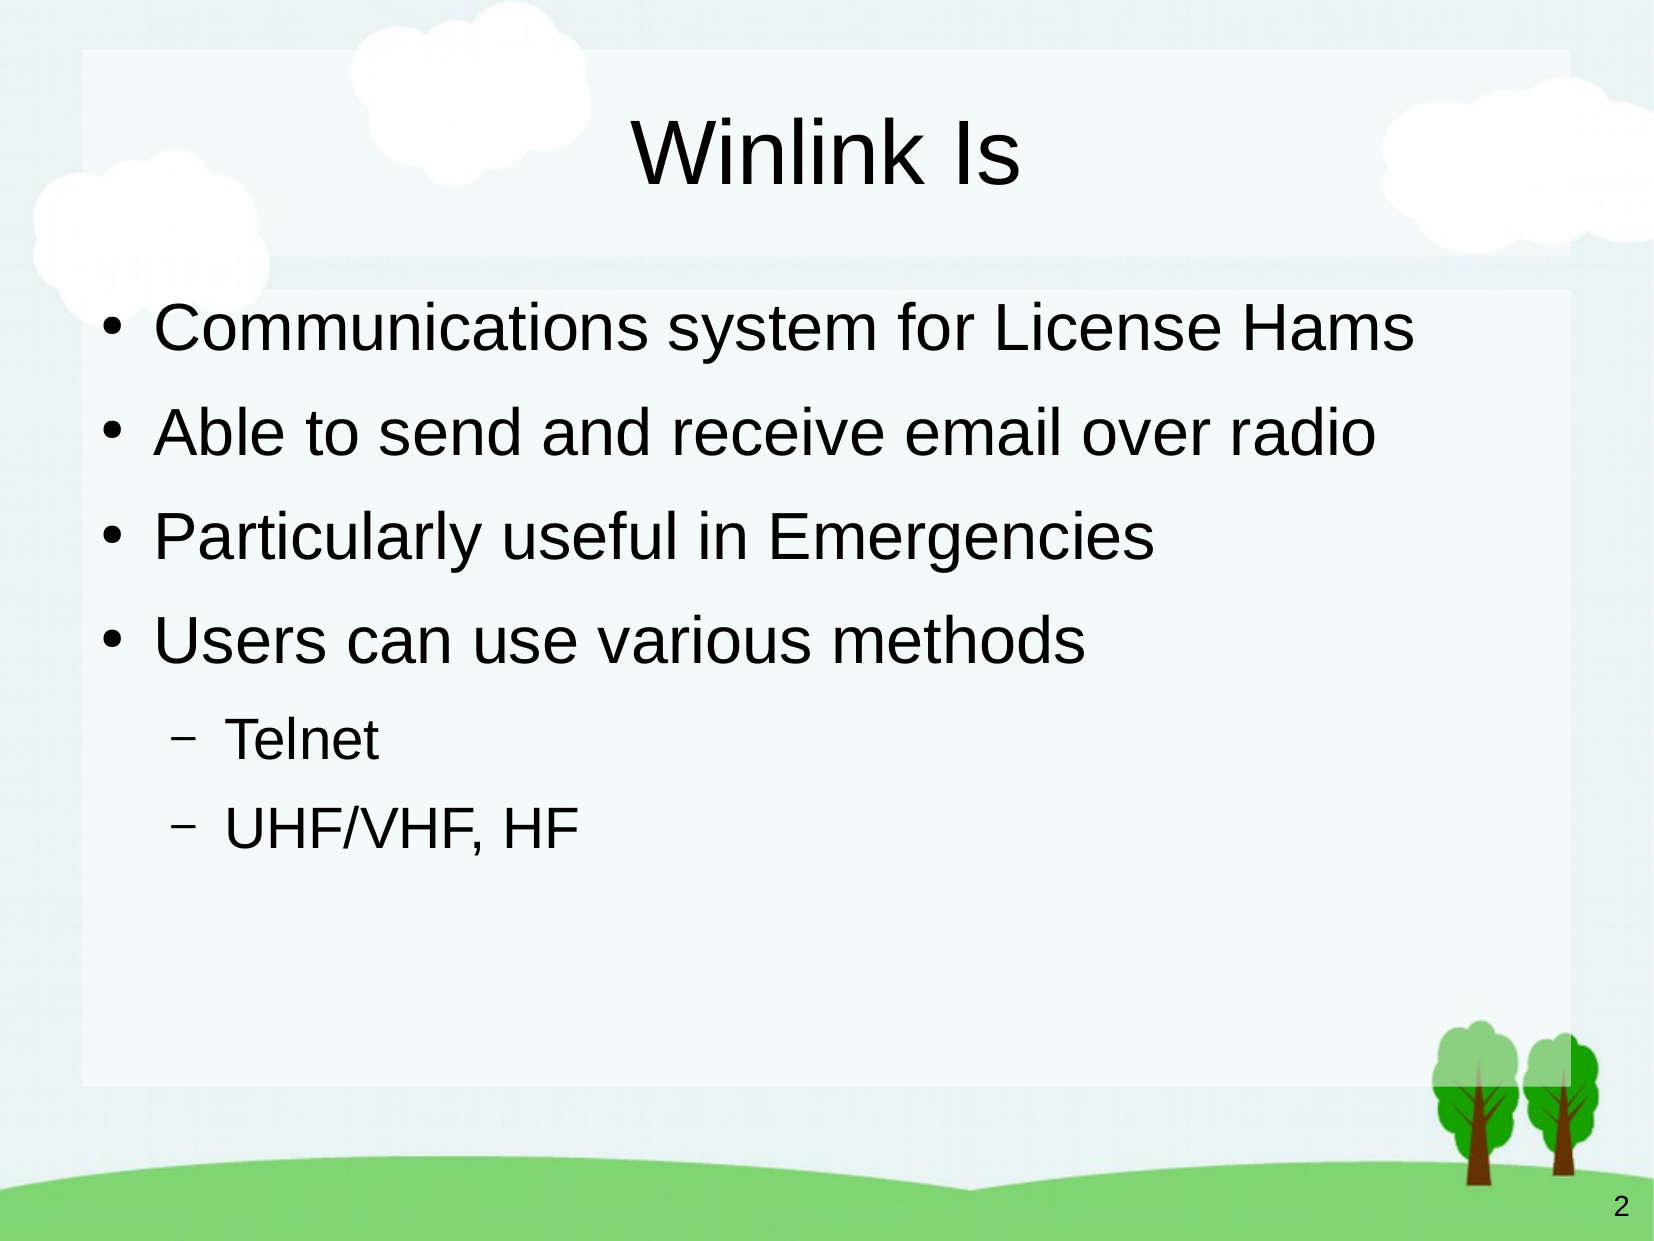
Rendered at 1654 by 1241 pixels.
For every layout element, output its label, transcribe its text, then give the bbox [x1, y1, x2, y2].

picture [0, 0, 1654, 1241]
title Winlink Is [82, 49, 1571, 257]
list Communications system for License Hams Able to send and receive email over radio Particularly useful in Emergencies Users can use various methods Telnet UHF/VHF, HF [82, 290, 1571, 1087]
